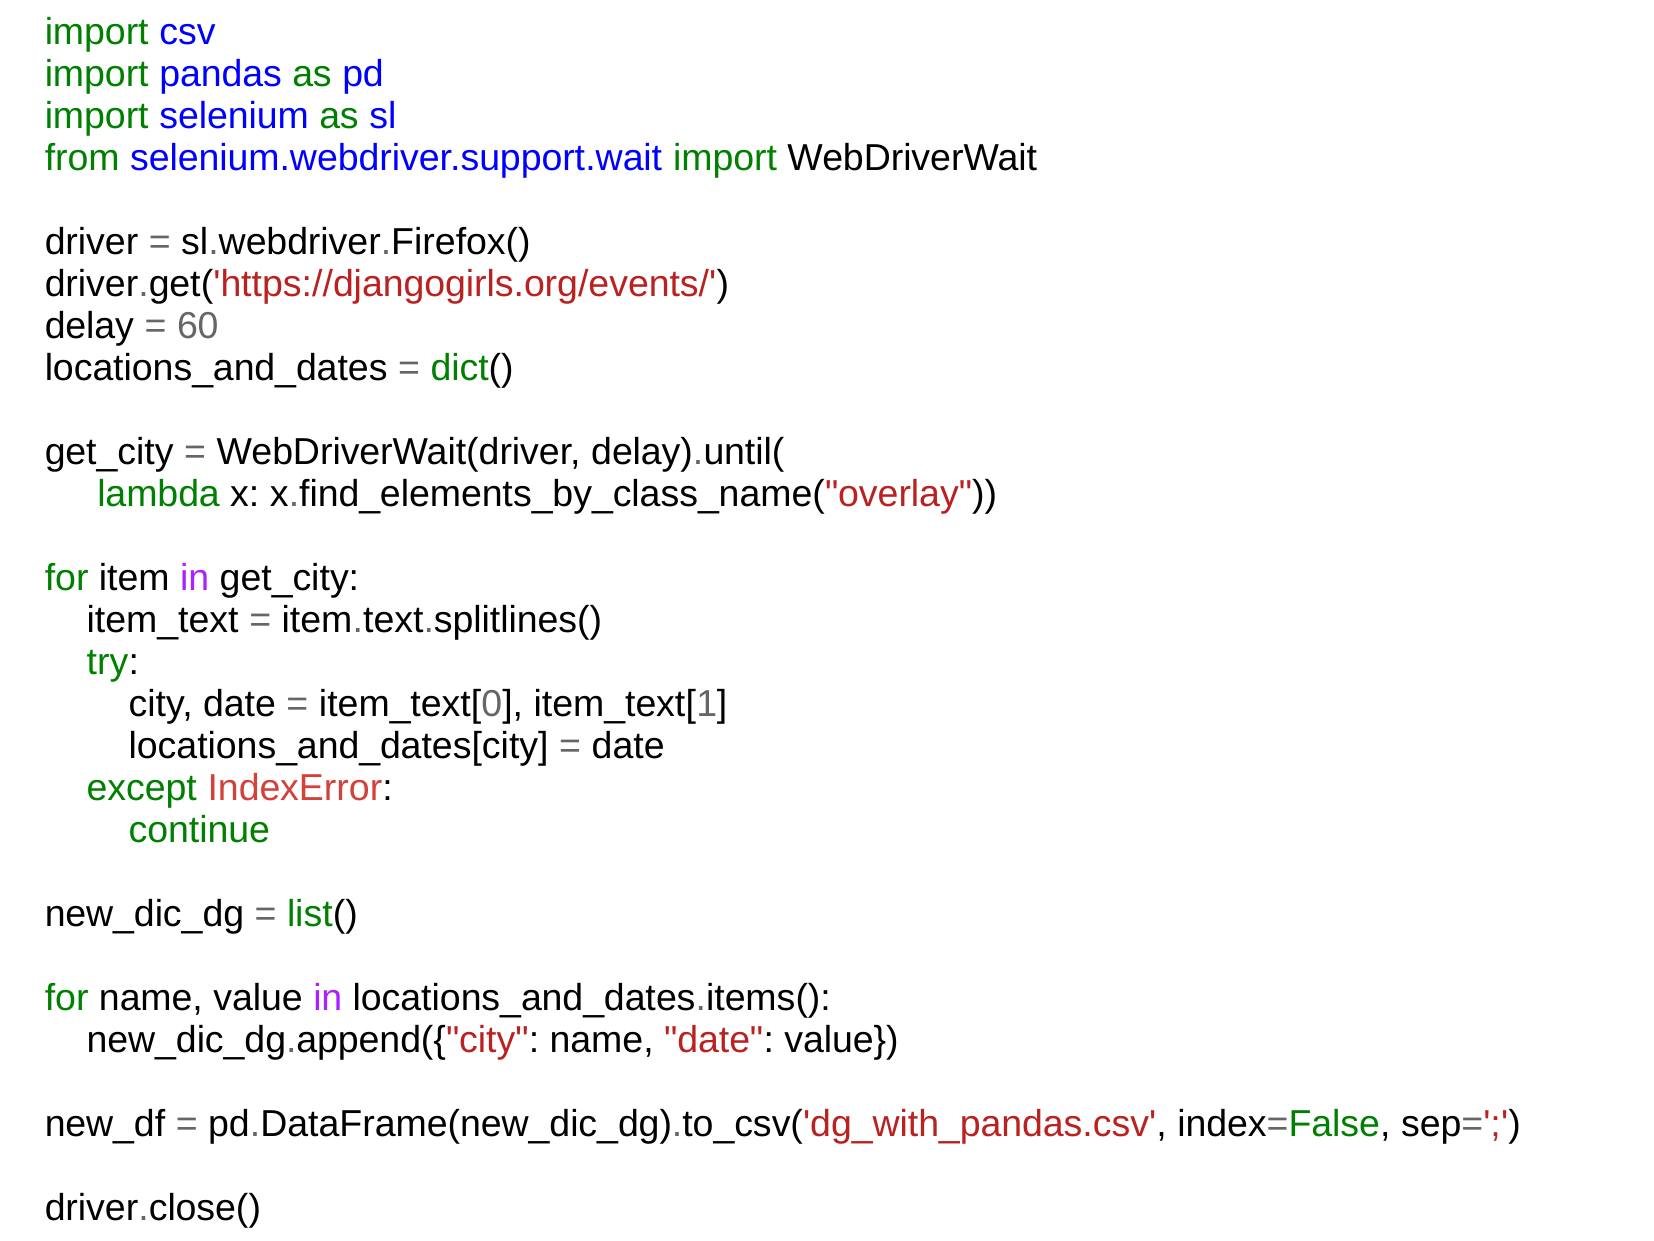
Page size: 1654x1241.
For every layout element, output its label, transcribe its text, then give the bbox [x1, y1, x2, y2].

text_box import csv import pandas as pd import selenium as sl from selenium.webdriver.support.wait import WebDriverWait driver = sl.webdriver.Firefox() driver.get('https://djangogirls.org/events/') delay = 60 locations_and_dates = dict() get_city = WebDriverWait(driver, delay).until( lambda x: x.find_elements_by_class_name("overlay")) for item in get_city: item_text = item.text.splitlines() try: city, date = item_text[0], item_text[1] locations_and_dates[city] = date except IndexError: continue new_dic_dg = list() for name, value in locations_and_dates.items(): new_dic_dg.append({"city": name, "date": value}) new_df = pd.DataFrame(new_dic_dg).to_csv('dg_with_pandas.csv', index=False, sep=';') driver.close() [30, 3, 1621, 1241]
